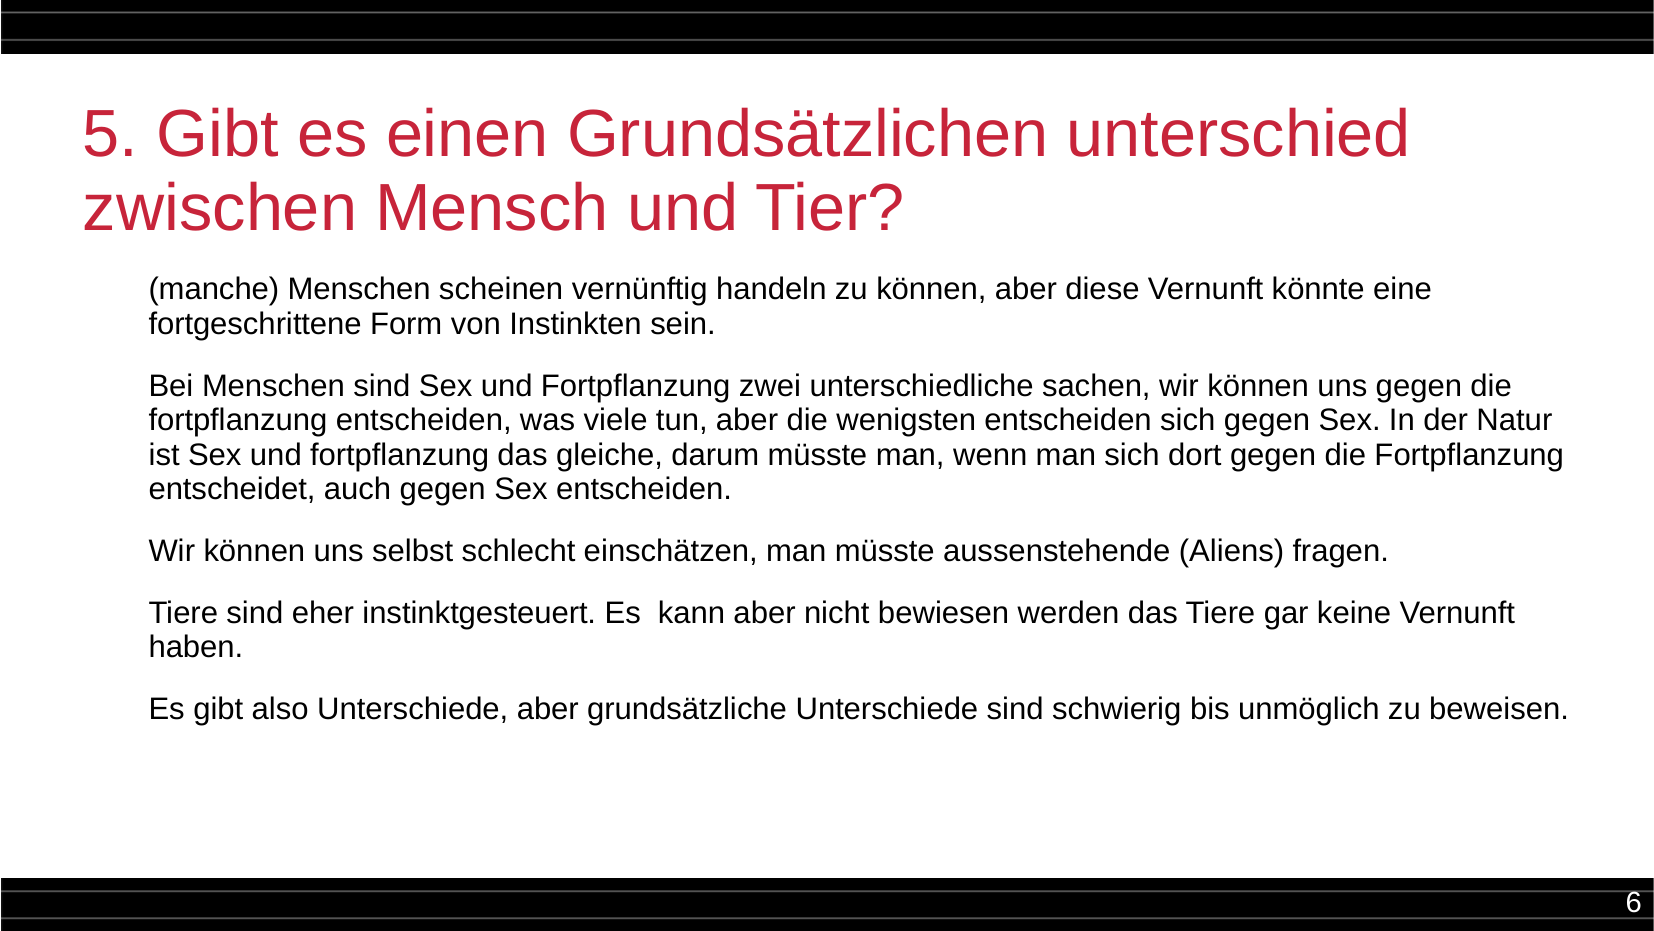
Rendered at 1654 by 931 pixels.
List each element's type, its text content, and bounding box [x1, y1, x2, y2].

list (manche) Menschen scheinen vernünftig handeln zu können, aber diese Vernunft könnte eine fortgeschrittene Form von Instinkten sein. Bei Menschen sind Sex und Fortpflanzung zwei unterschiedliche sachen, wir können uns gegen die fortpflanzung entscheiden, was viele tun, aber die wenigsten entscheiden sich gegen Sex. In der Natur ist Sex und fortpflanzung das gleiche, darum müsste man, wenn man sich dort gegen die Fortpflanzung entscheidet, auch gegen Sex entscheiden. Wir können uns selbst schlecht einschätzen, man müsste aussenstehende (Aliens) fragen. Tiere sind eher instinktgesteuert. Es kann aber nicht bewiesen werden das Tiere gar keine Vernunft haben. Es gibt also Unterschiede, aber grundsätzliche Unterschiede sind schwierig bis unmöglich zu beweisen. [82, 271, 1571, 758]
title 5. Gibt es einen Grundsätzlichen unterschied zwischen Mensch und Tier? [82, 92, 1571, 249]
picture [1, 878, 1654, 931]
picture [1, 0, 1654, 54]
